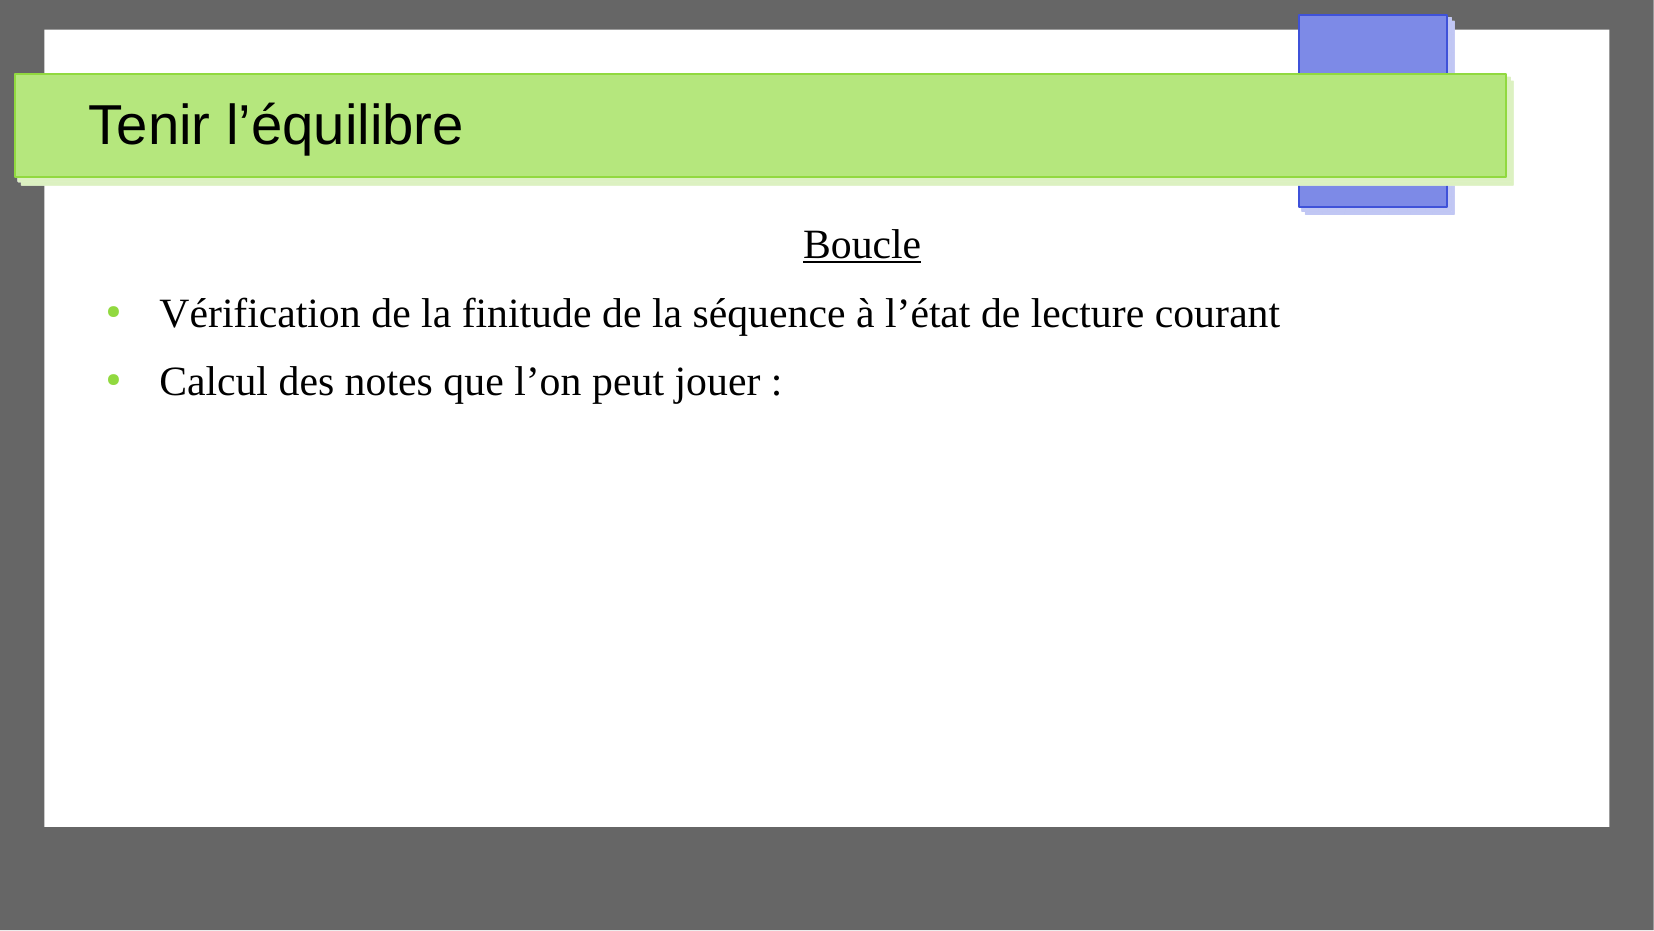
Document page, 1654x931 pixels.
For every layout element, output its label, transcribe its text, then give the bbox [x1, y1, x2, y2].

title Tenir l’équilibre [88, 73, 1506, 178]
list Boucle Vérification de la finitude de la séquence à l’état de lecture courant Calcul des notes que l’on peut jouer : [88, 221, 1565, 813]
